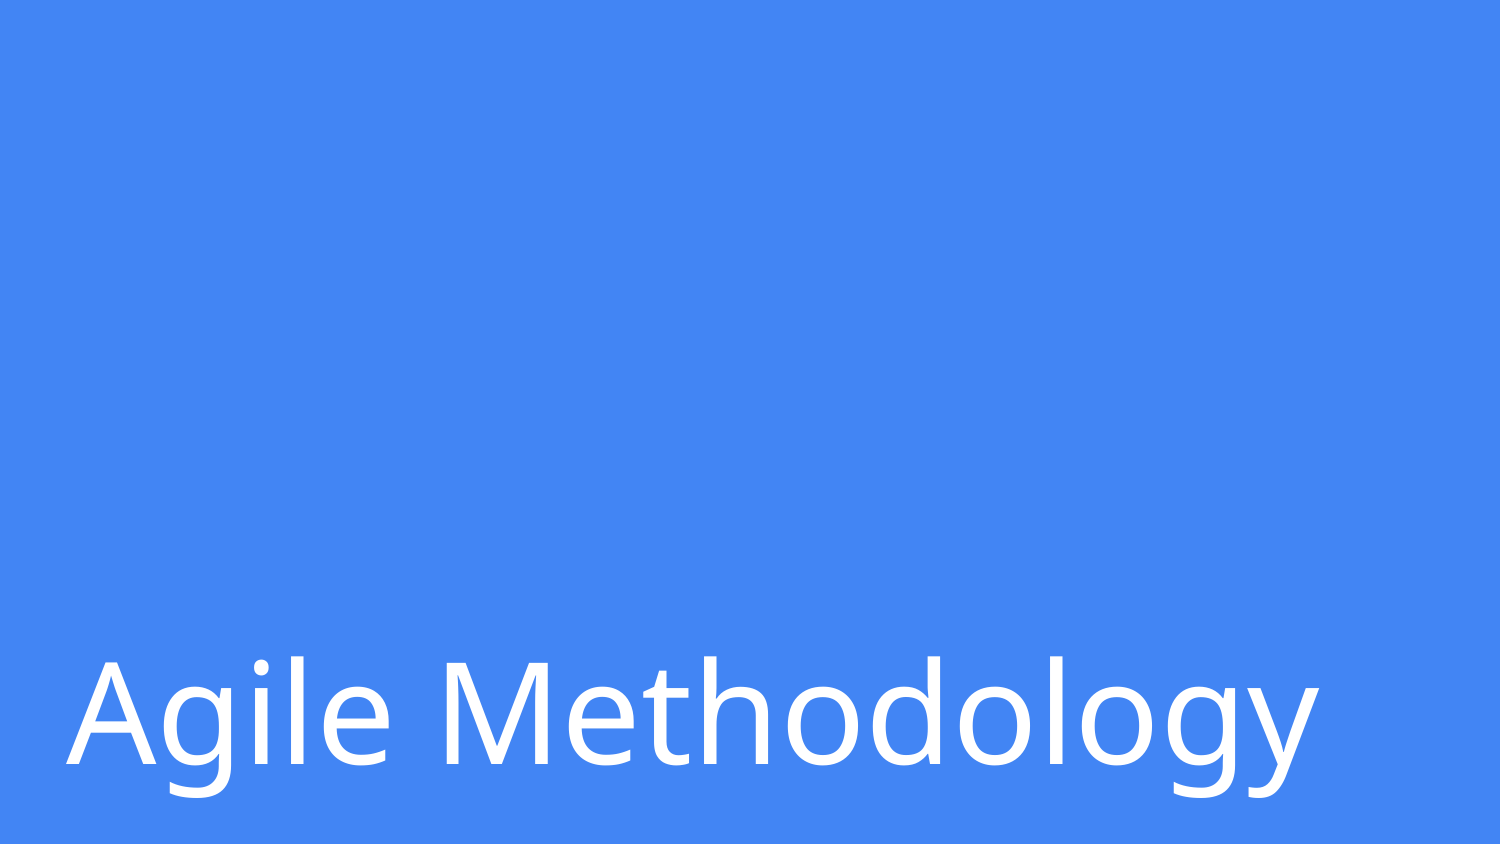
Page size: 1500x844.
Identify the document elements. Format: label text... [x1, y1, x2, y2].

title Agile Methodology [51, 406, 1383, 809]
